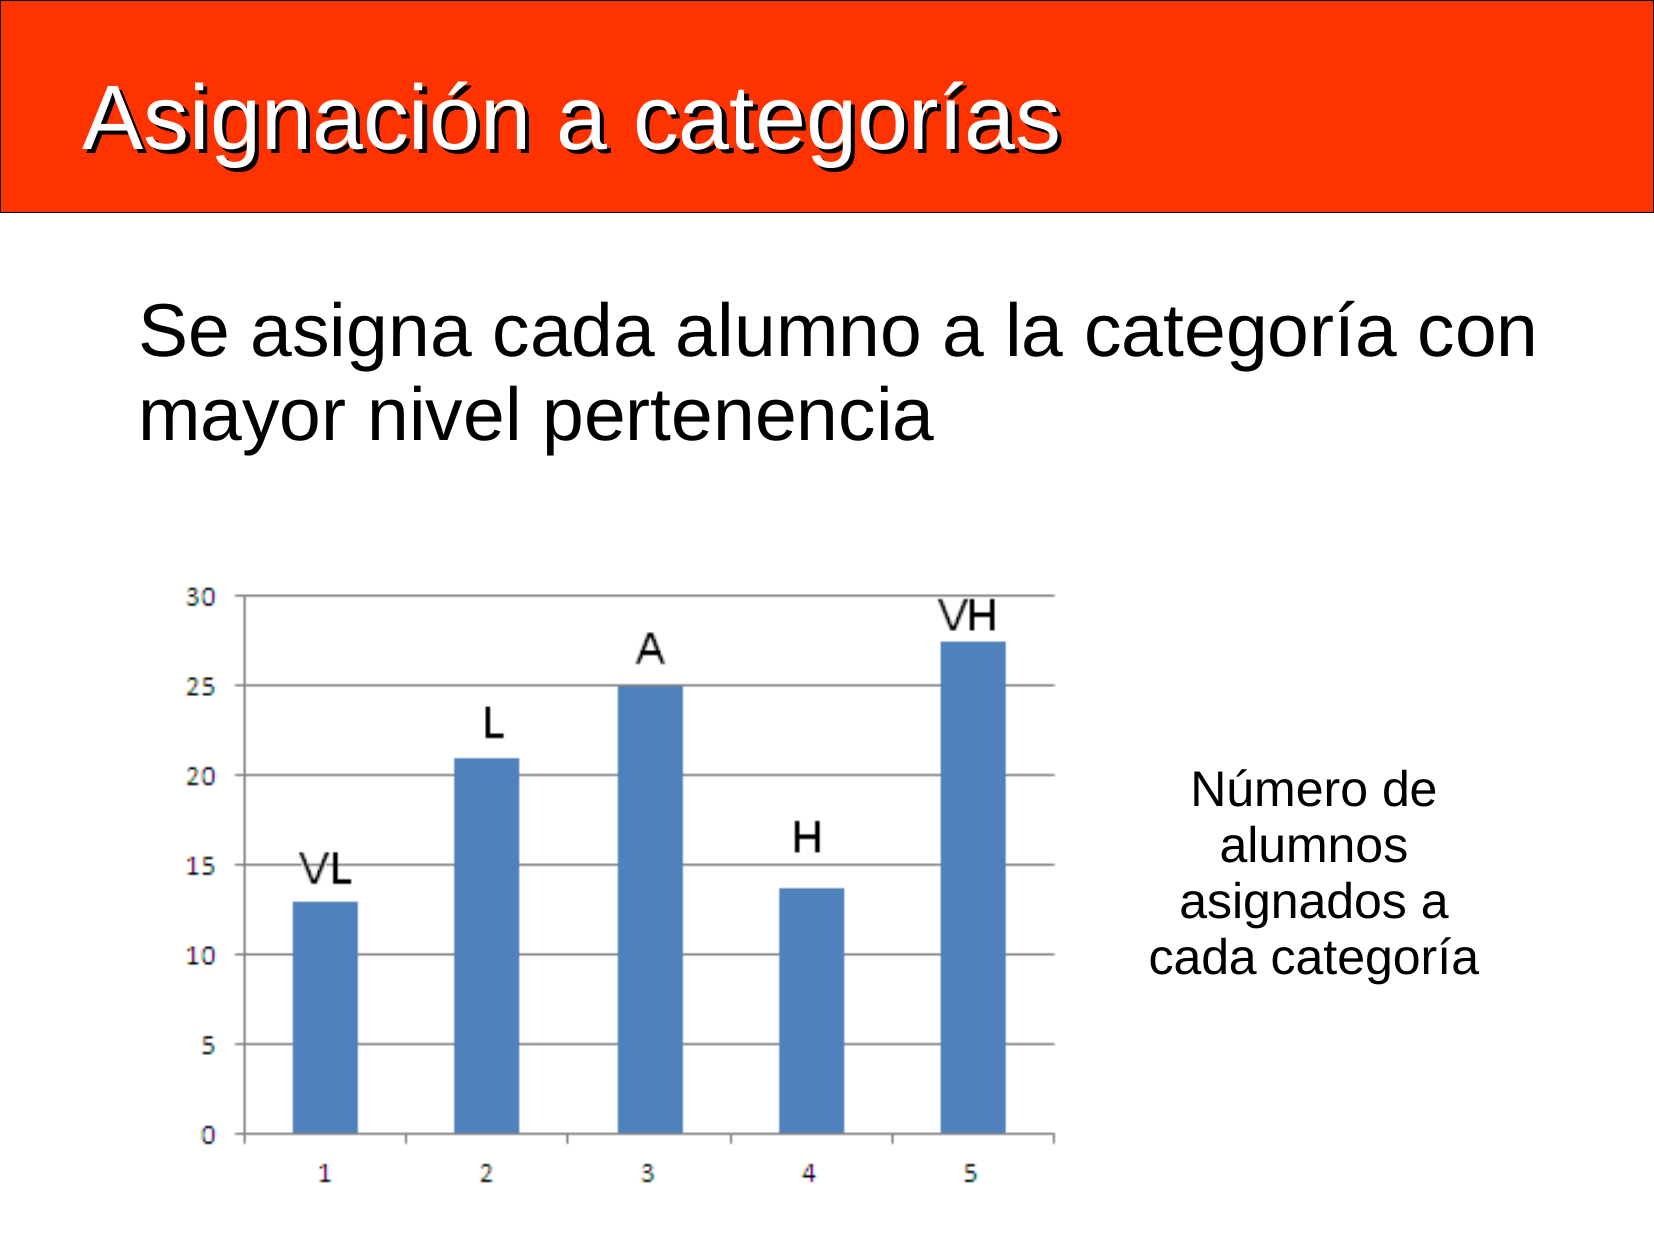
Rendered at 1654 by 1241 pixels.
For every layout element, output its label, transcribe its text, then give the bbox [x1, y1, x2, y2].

text_box [0, 0, 1654, 213]
text_box Se asigna cada alumno a la categoría con mayor nivel pertenencia [88, 281, 1577, 1106]
text_box Número de alumnos asignados a cada categoría [1133, 754, 1512, 993]
title Asignación a categorías [82, 15, 1607, 221]
picture [141, 566, 1087, 1223]
